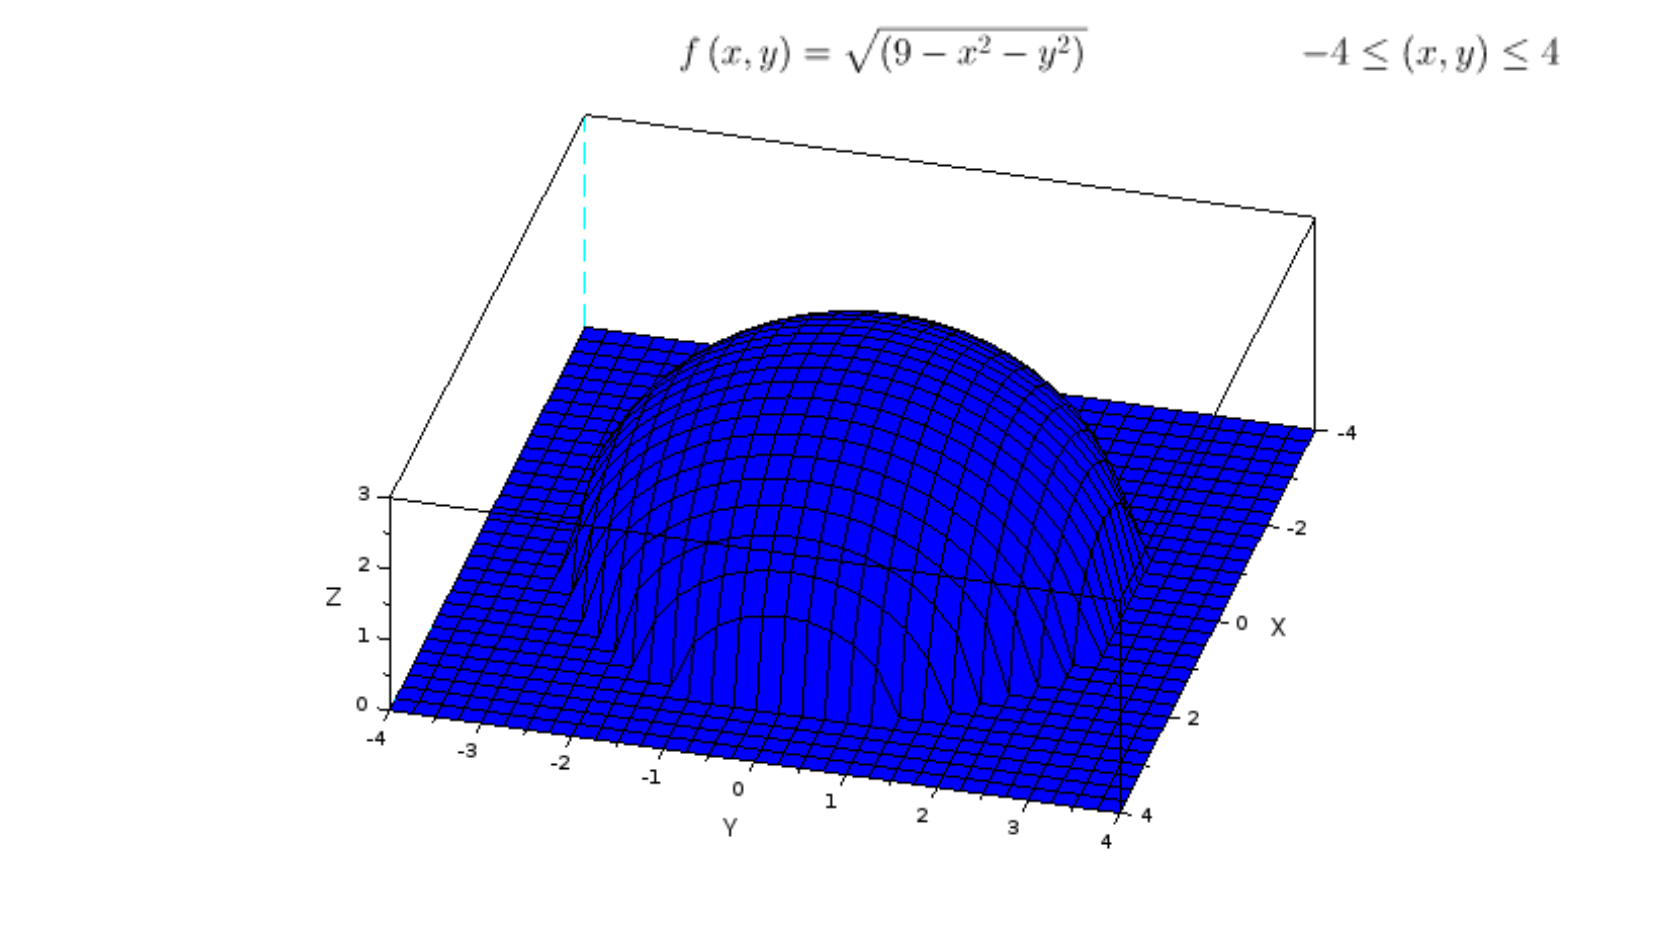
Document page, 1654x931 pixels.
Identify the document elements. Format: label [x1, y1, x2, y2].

picture [236, 0, 1565, 930]
